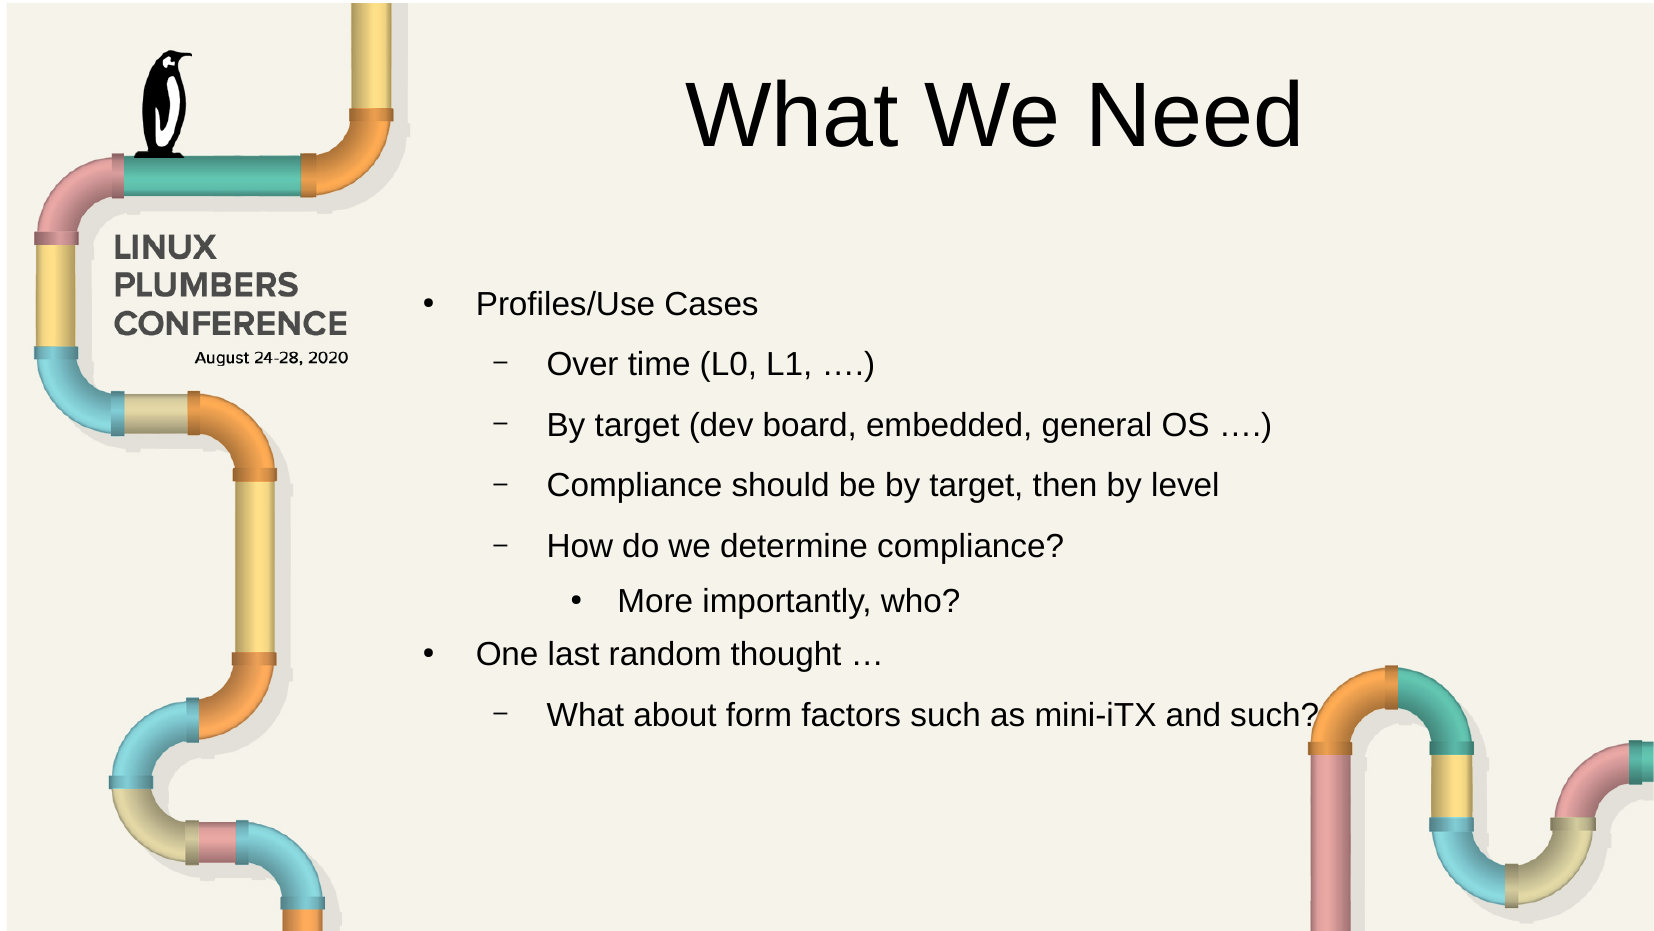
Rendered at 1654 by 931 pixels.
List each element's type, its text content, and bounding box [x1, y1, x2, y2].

picture [6, 3, 1654, 931]
title What We Need [420, 37, 1571, 193]
list Profiles/Use Cases Over time (L0, L1, ….) By target (dev board, embedded, general OS ….) Compliance should be by target, then by level How do we determine compliance? More importantly, who? One last random thought … What about form factors such as mini-iTX and such? [405, 285, 1436, 886]
